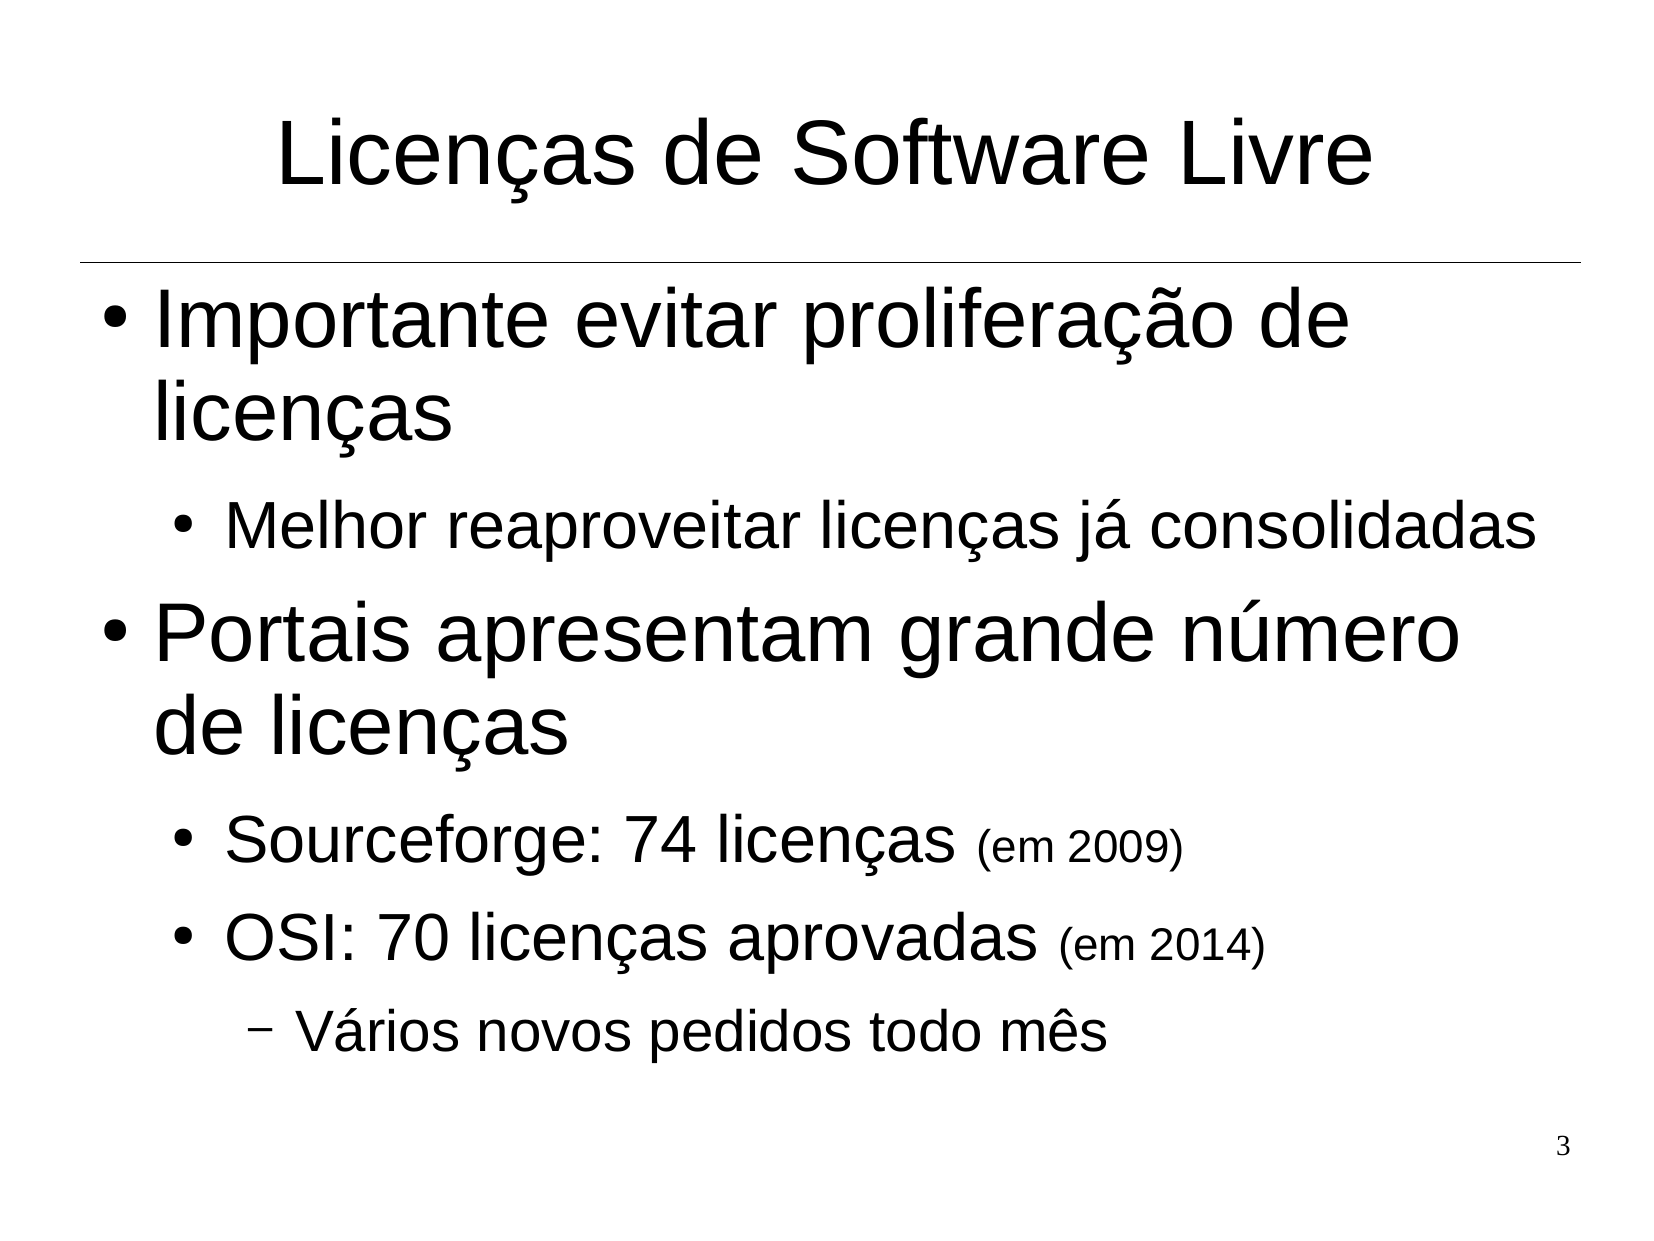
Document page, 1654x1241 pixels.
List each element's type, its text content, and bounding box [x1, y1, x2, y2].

list Importante evitar proliferação de licenças Melhor reaproveitar licenças já consolidadas Portais apresentam grande número de licenças Sourceforge: 74 licenças (em 2009) OSI: 70 licenças aprovadas (em 2014) Vários novos pedidos todo mês [82, 272, 1571, 1018]
title Licenças de Software Livre [82, 56, 1571, 250]
